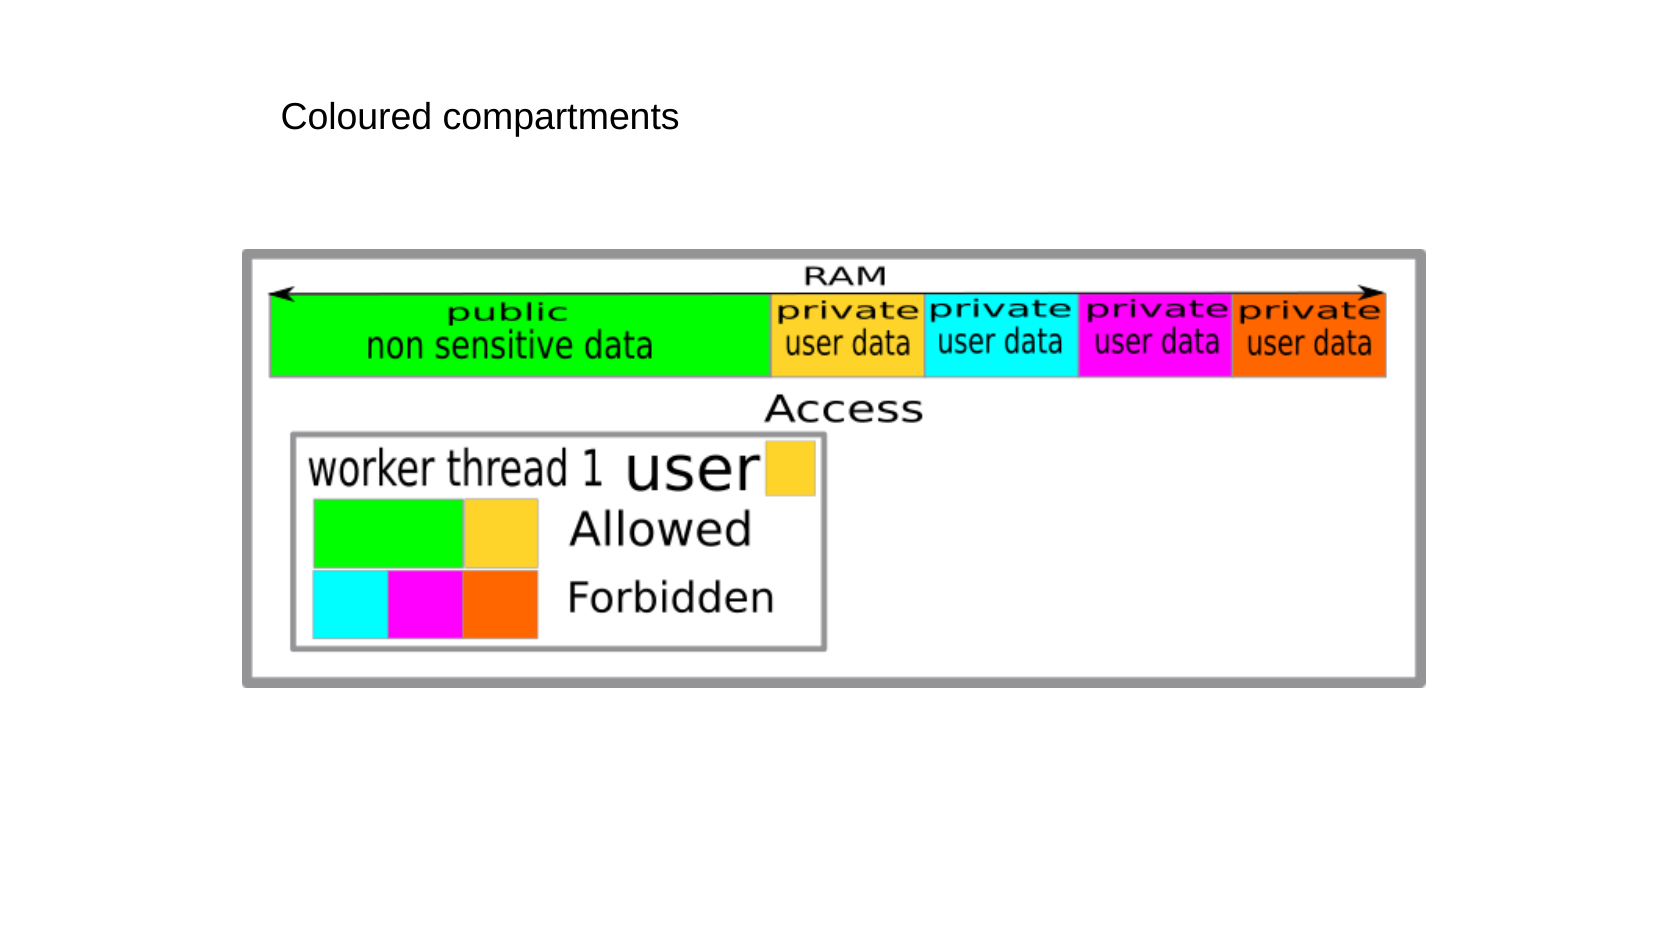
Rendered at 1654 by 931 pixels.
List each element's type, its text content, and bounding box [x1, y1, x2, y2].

picture [242, 249, 1426, 688]
text_box Coloured compartments [265, 88, 695, 146]
